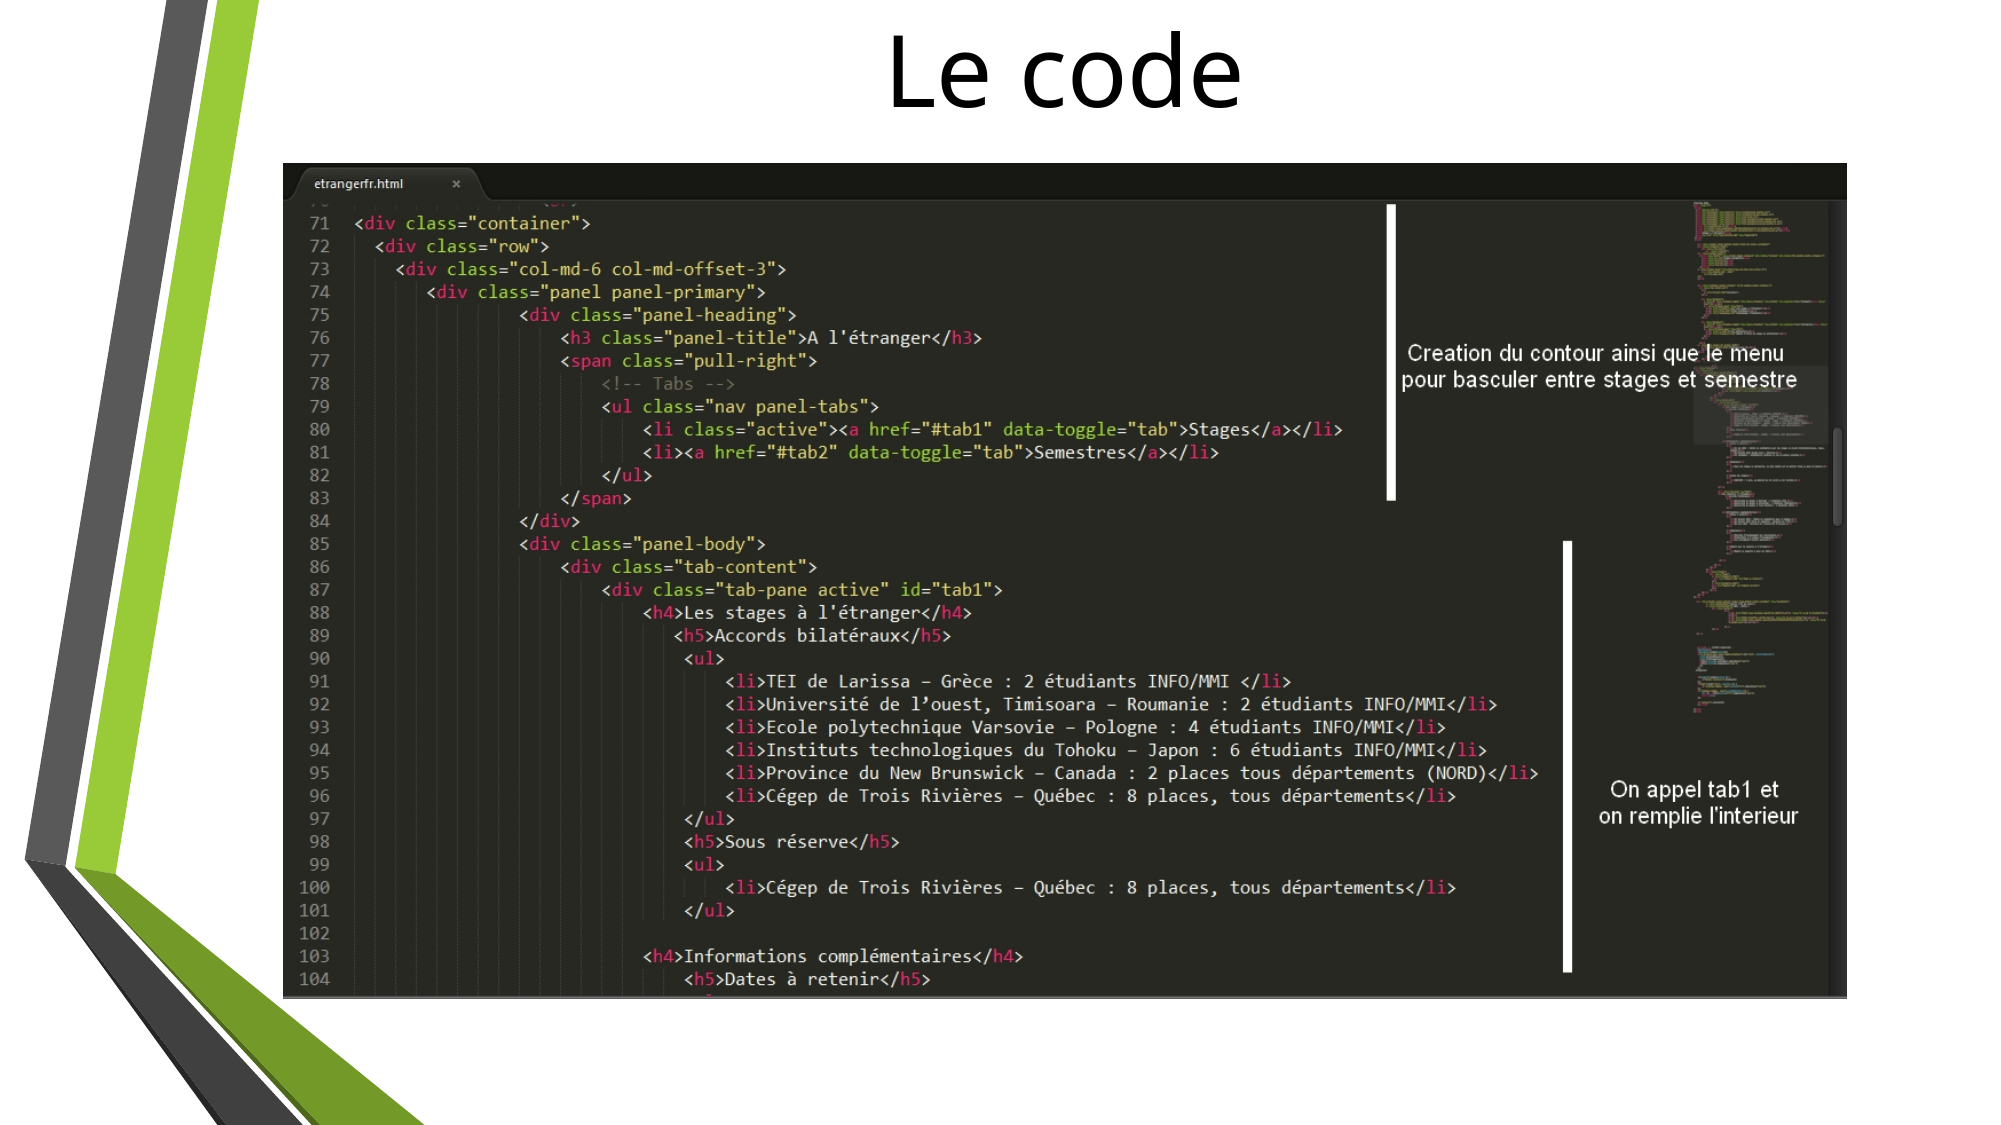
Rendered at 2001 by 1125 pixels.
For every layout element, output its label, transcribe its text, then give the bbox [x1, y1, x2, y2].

title Le code [546, 0, 1584, 125]
picture [283, 163, 1847, 999]
